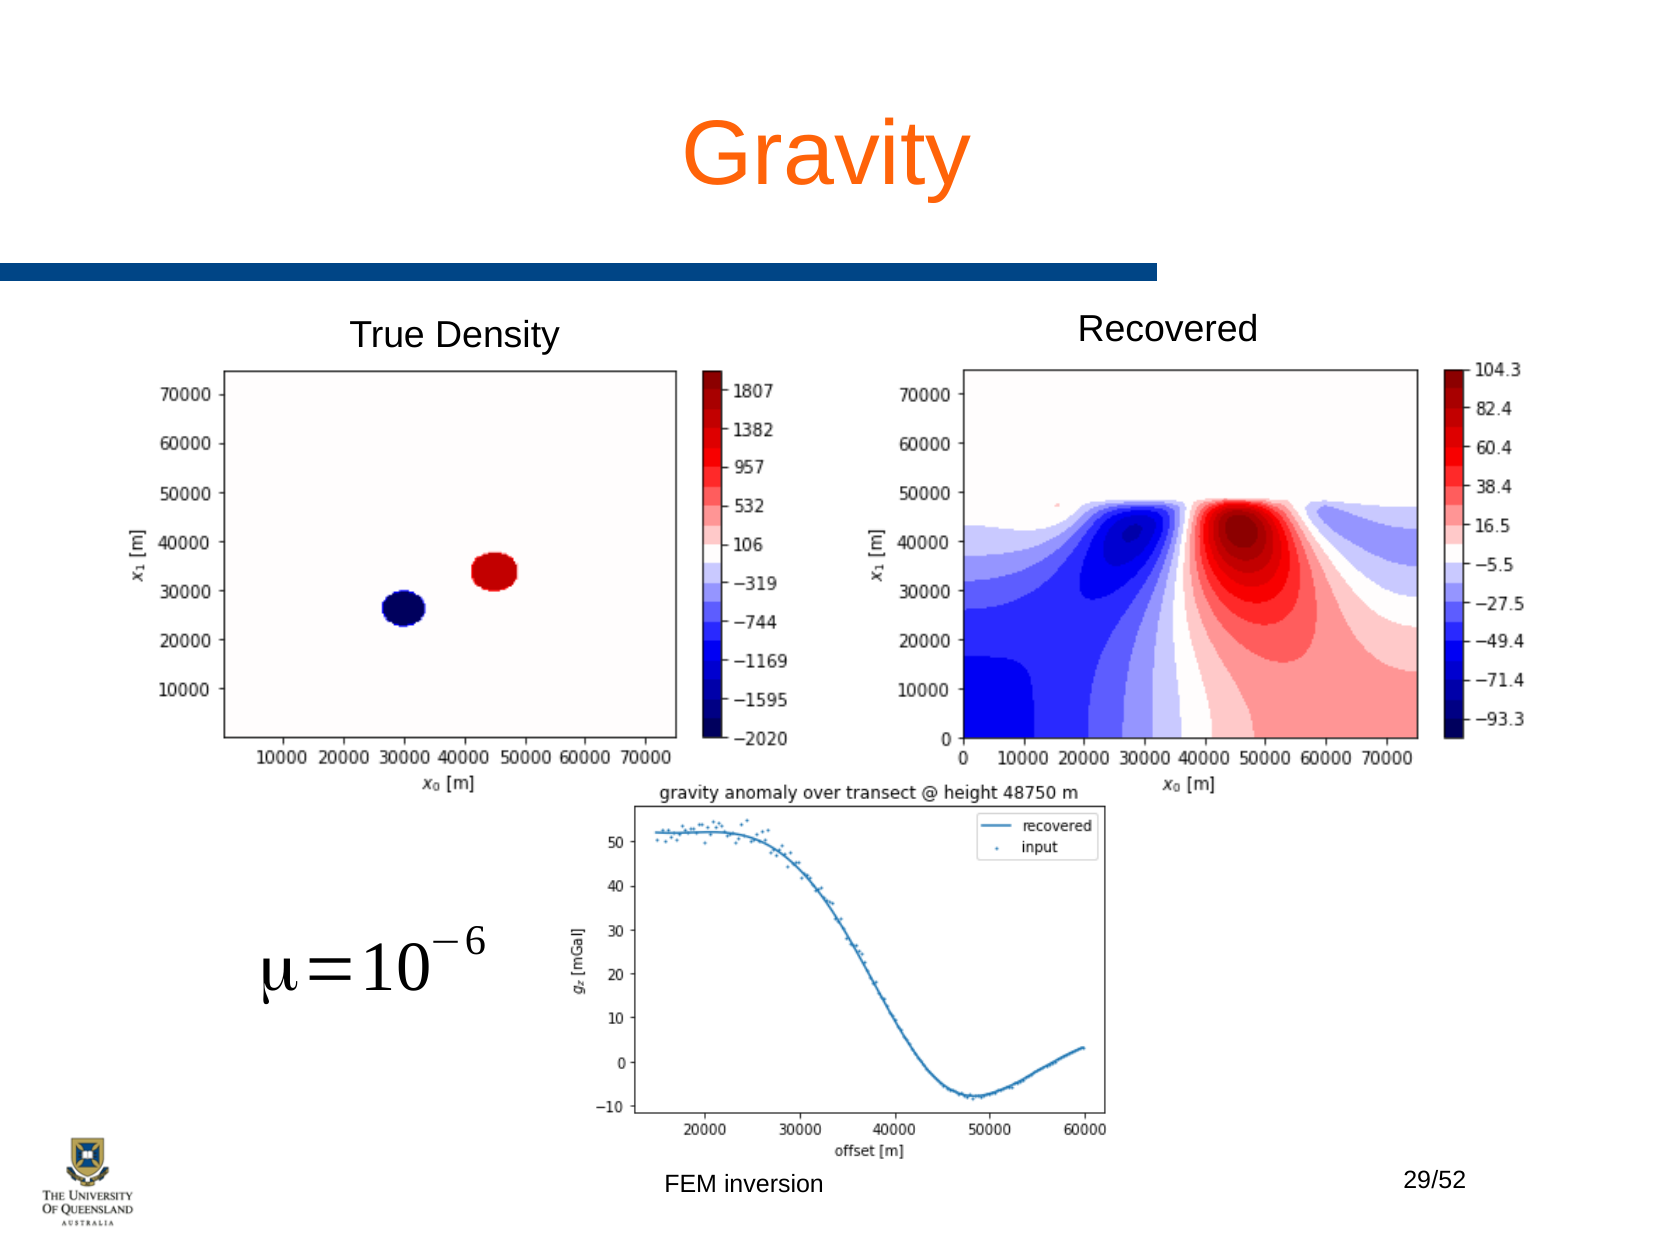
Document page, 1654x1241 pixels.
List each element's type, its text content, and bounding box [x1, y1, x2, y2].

picture [116, 351, 1539, 1166]
text_box Recovered [1062, 300, 1274, 357]
picture [35, 1133, 142, 1235]
title Gravity [82, 49, 1571, 257]
chart [252, 916, 493, 1008]
text_box True Density [334, 306, 576, 364]
